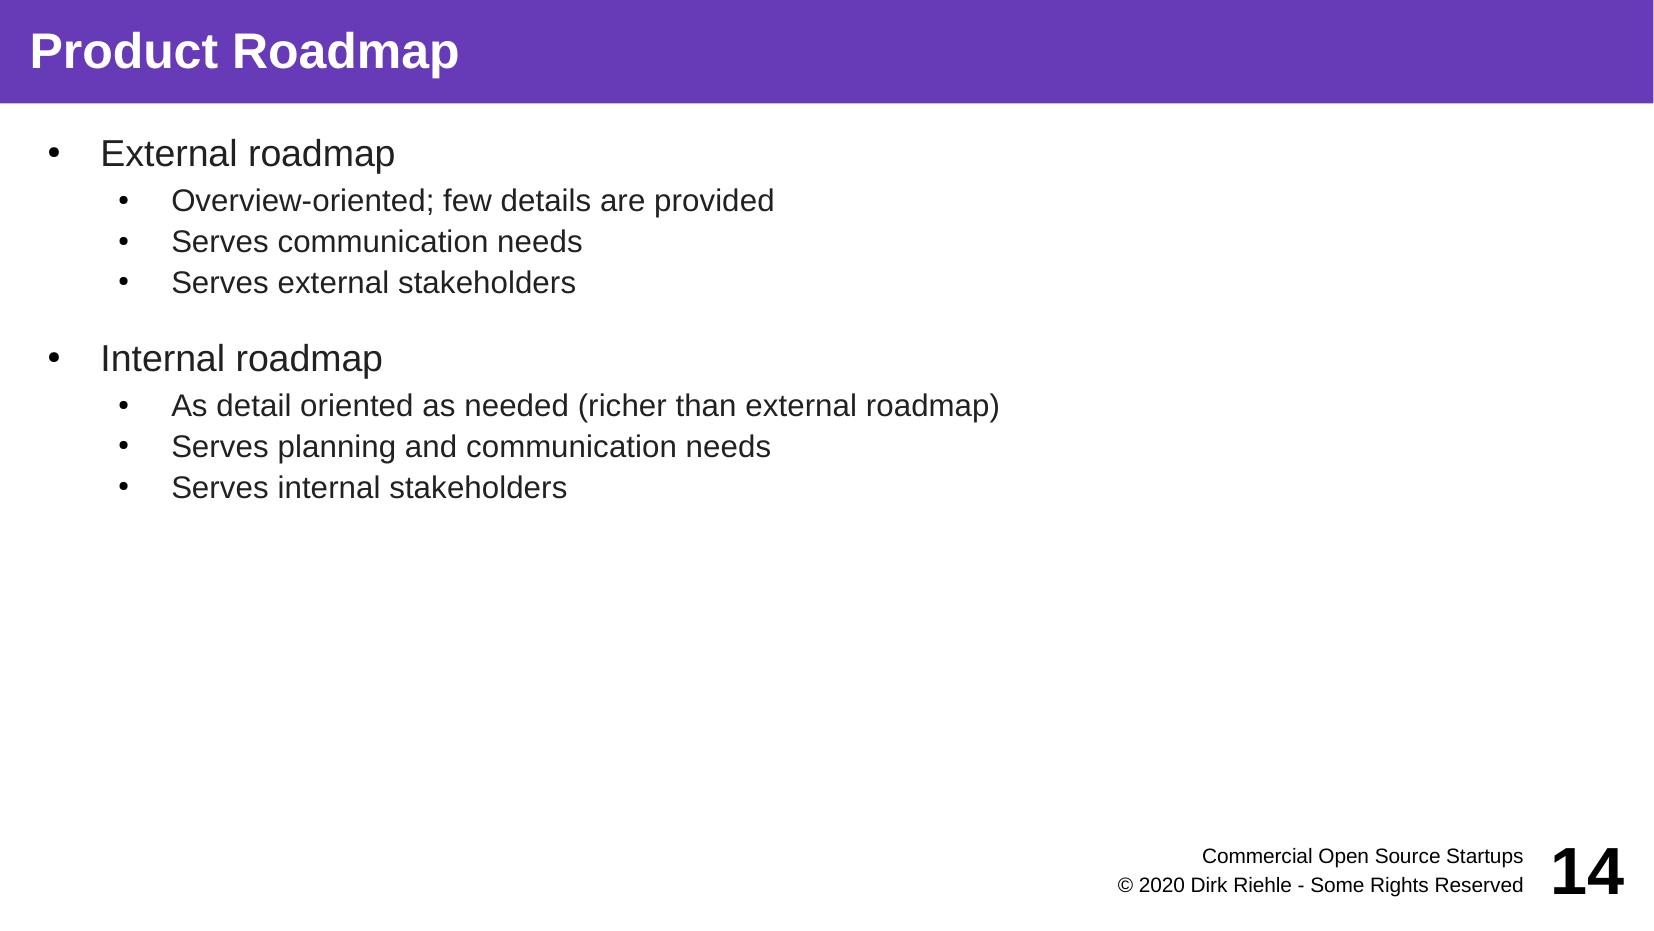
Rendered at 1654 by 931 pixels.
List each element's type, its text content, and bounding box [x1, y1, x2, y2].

title Product Roadmap [0, 0, 1654, 104]
list External roadmap Overview-oriented; few details are provided Serves communication needs Serves external stakeholders Internal roadmap As detail oriented as needed (richer than external roadmap) Serves planning and communication needs Serves internal stakeholders [29, 132, 1625, 813]
